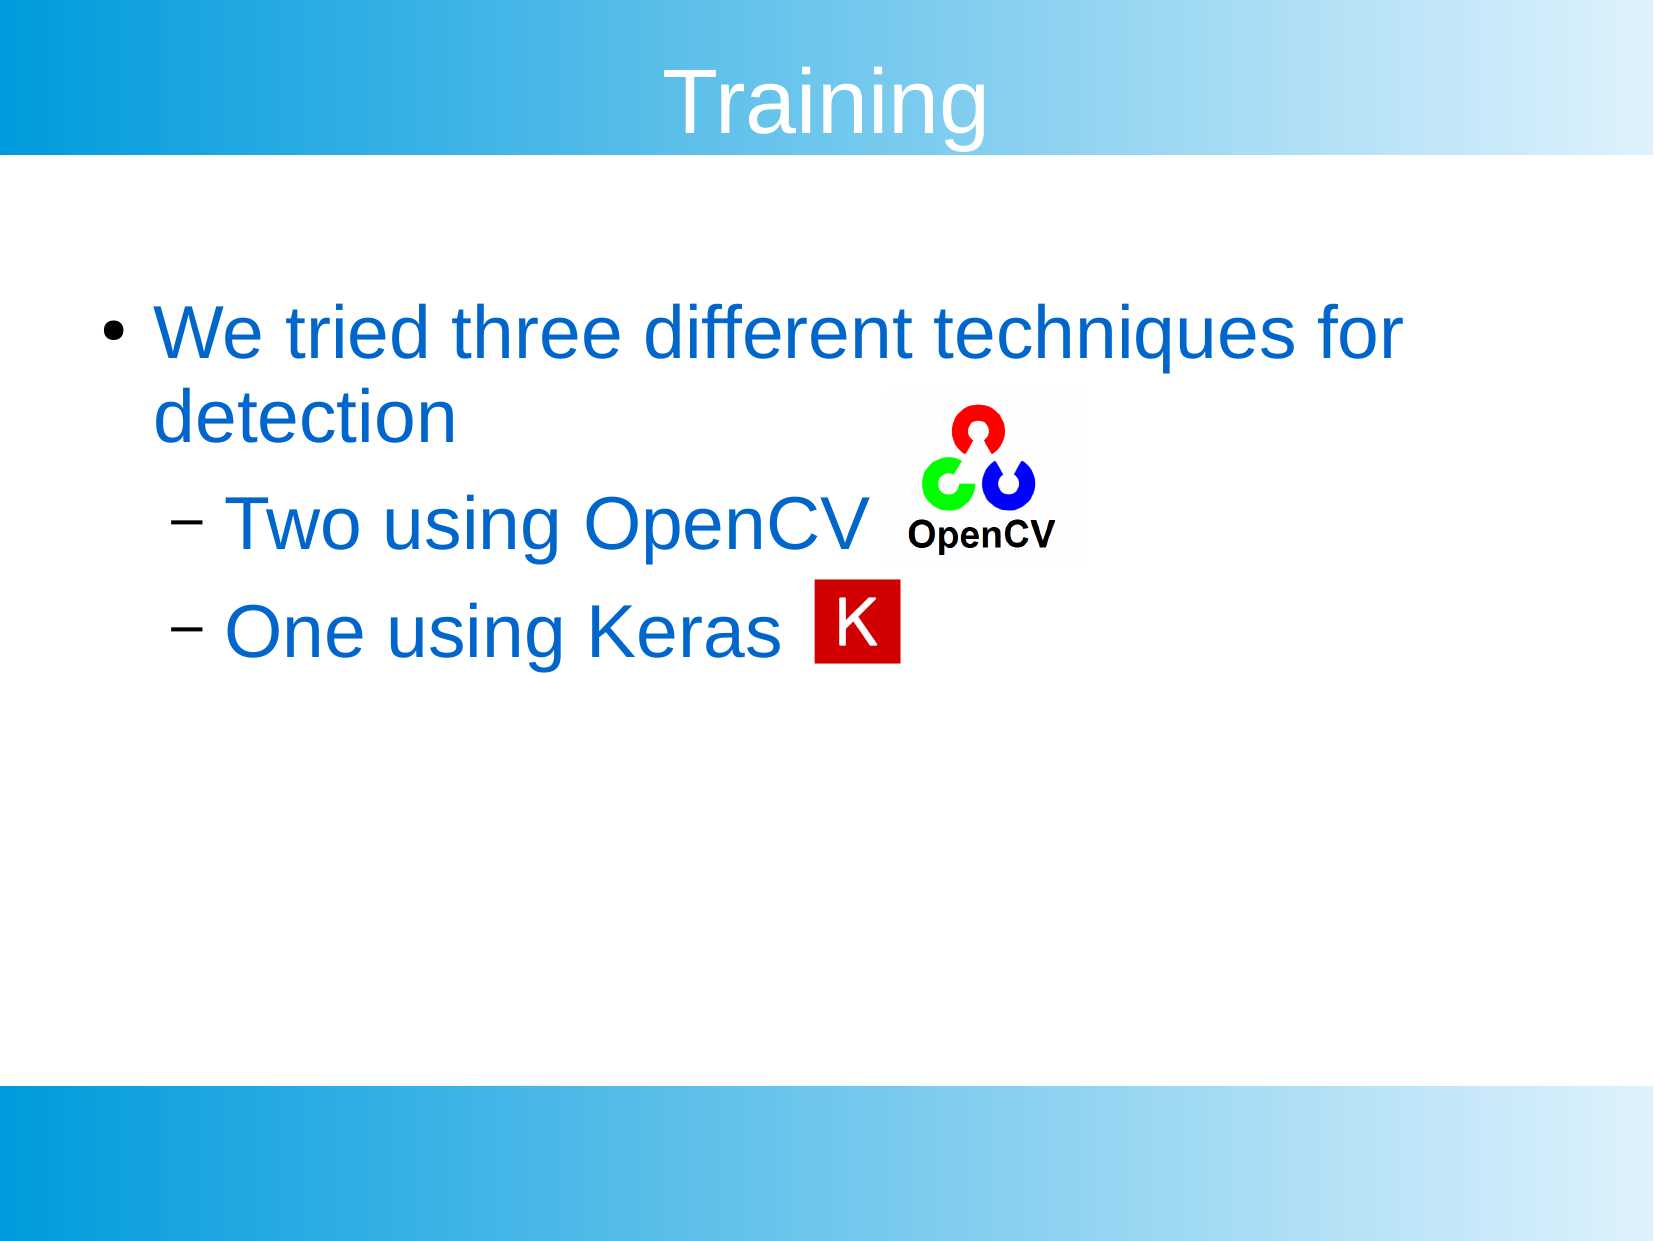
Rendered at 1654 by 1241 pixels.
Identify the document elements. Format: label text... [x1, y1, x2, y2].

list We tried three different techniques for detection Two using OpenCV One using Keras [82, 290, 1571, 1010]
picture [885, 389, 1086, 567]
title Training [82, 49, 1571, 155]
picture [813, 578, 902, 665]
